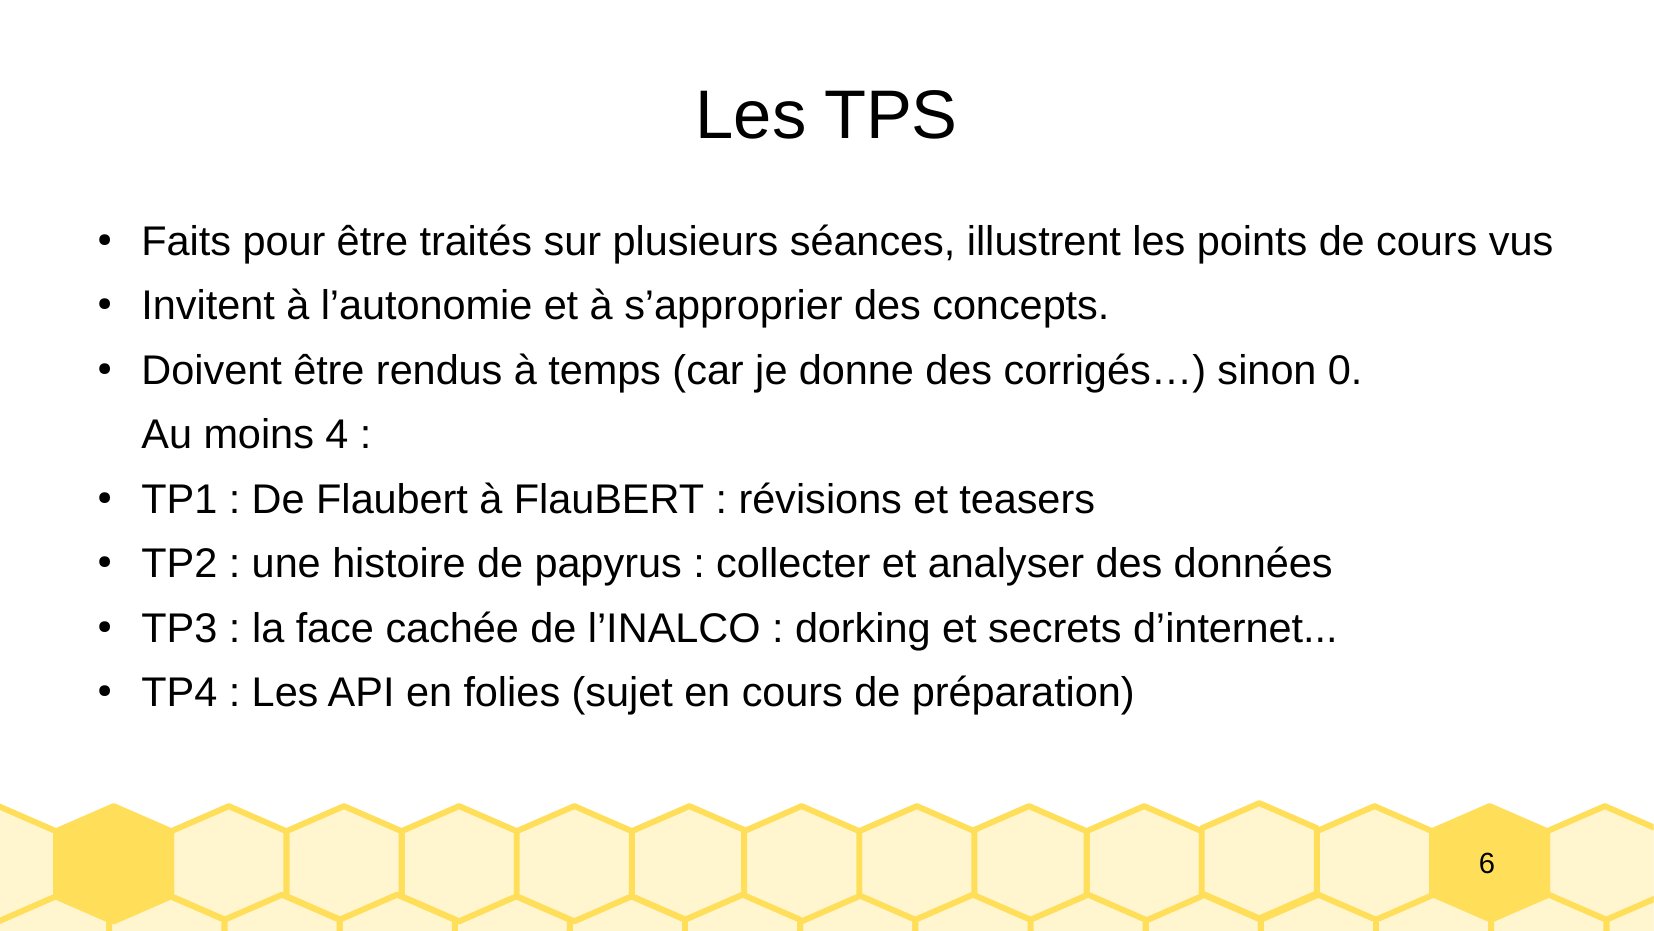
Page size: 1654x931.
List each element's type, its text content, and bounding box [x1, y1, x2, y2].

title Les TPS [82, 37, 1571, 193]
list Faits pour être traités sur plusieurs séances, illustrent les points de cours vus Invitent à l’autonomie et à s’approprier des concepts. Doivent être rendus à temps (car je donne des corrigés…) sinon 0. Au moins 4 : TP1 : De Flaubert à FlauBERT : révisions et teasers TP2 : une histoire de papyrus : collecter et analyser des données TP3 : la face cachée de l’INALCO : dorking et secrets d’internet... TP4 : Les API en folies (sujet en cours de préparation) [82, 217, 1571, 758]
